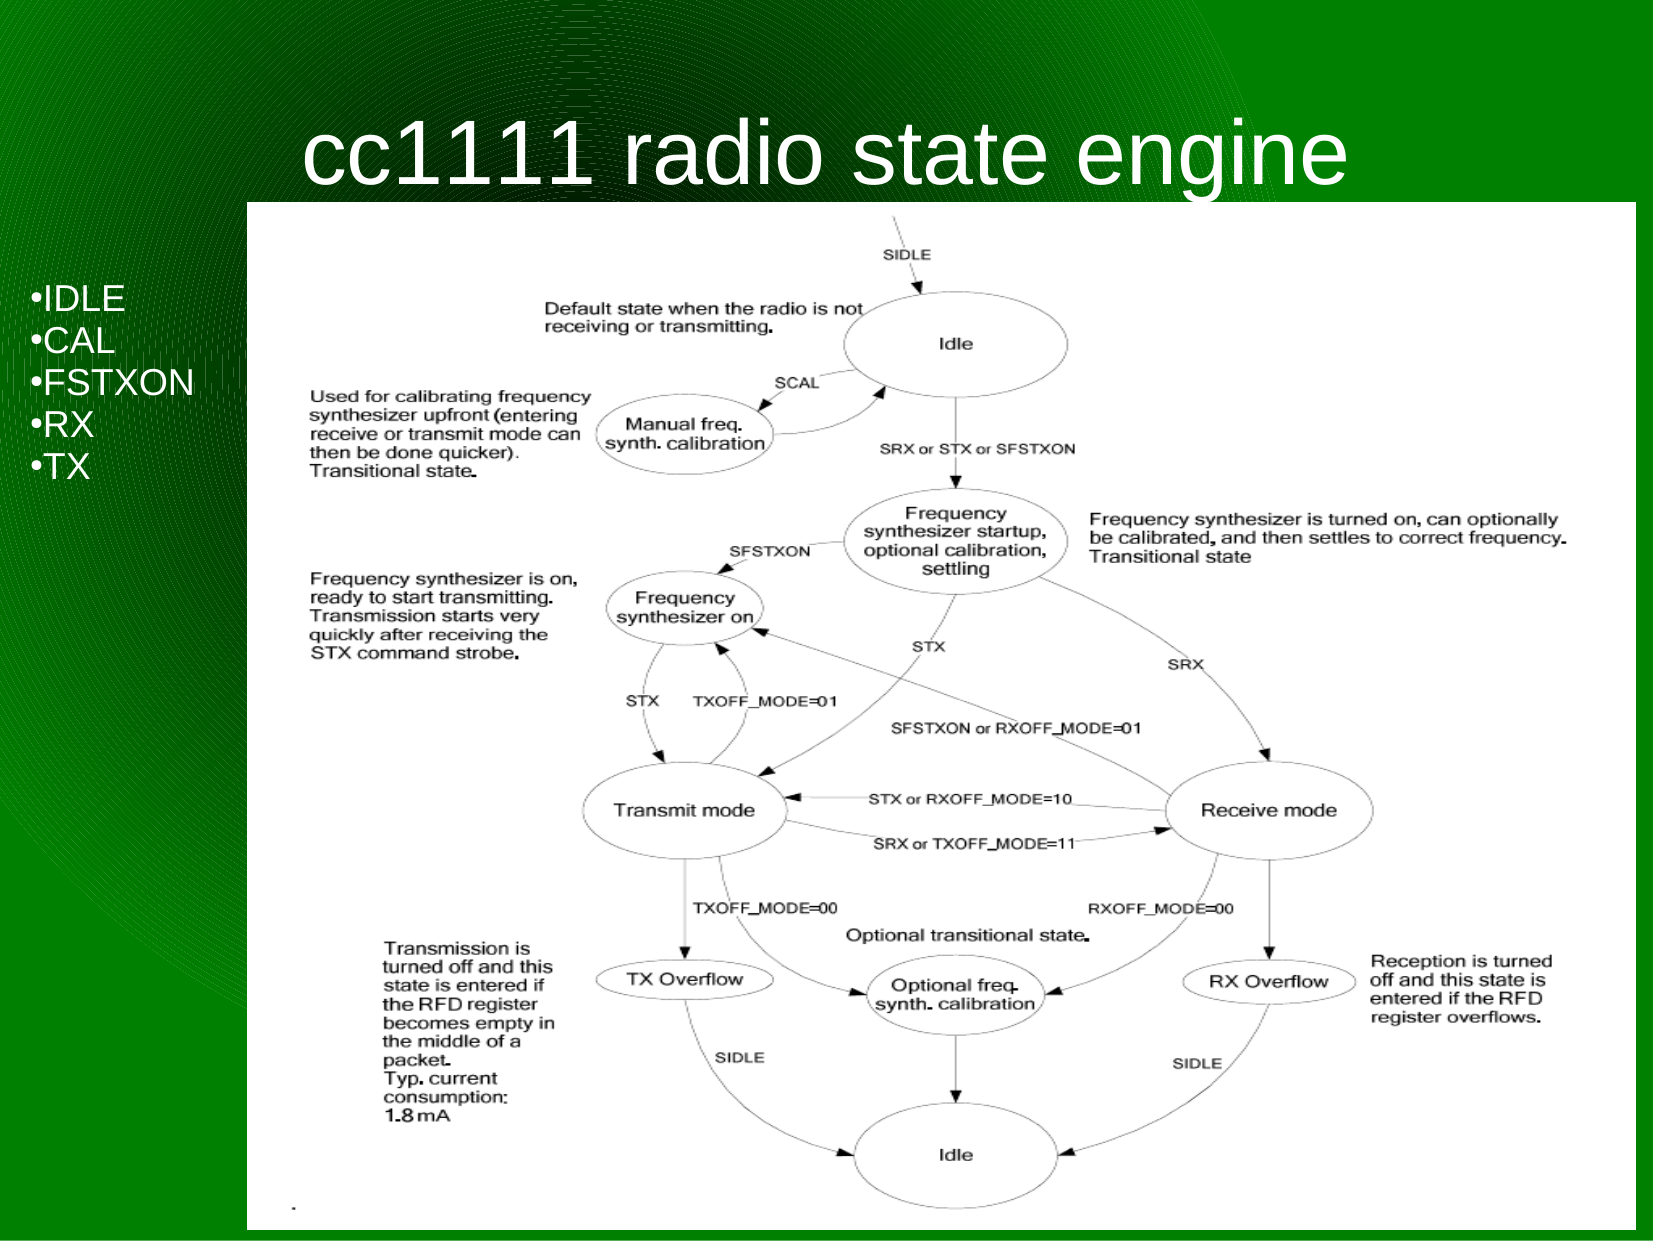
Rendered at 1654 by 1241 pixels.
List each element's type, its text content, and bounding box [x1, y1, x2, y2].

text_box IDLE CAL FSTXON RX TX [15, 270, 248, 537]
title cc1111 radio state engine [82, 49, 1571, 257]
picture [247, 202, 1636, 1231]
